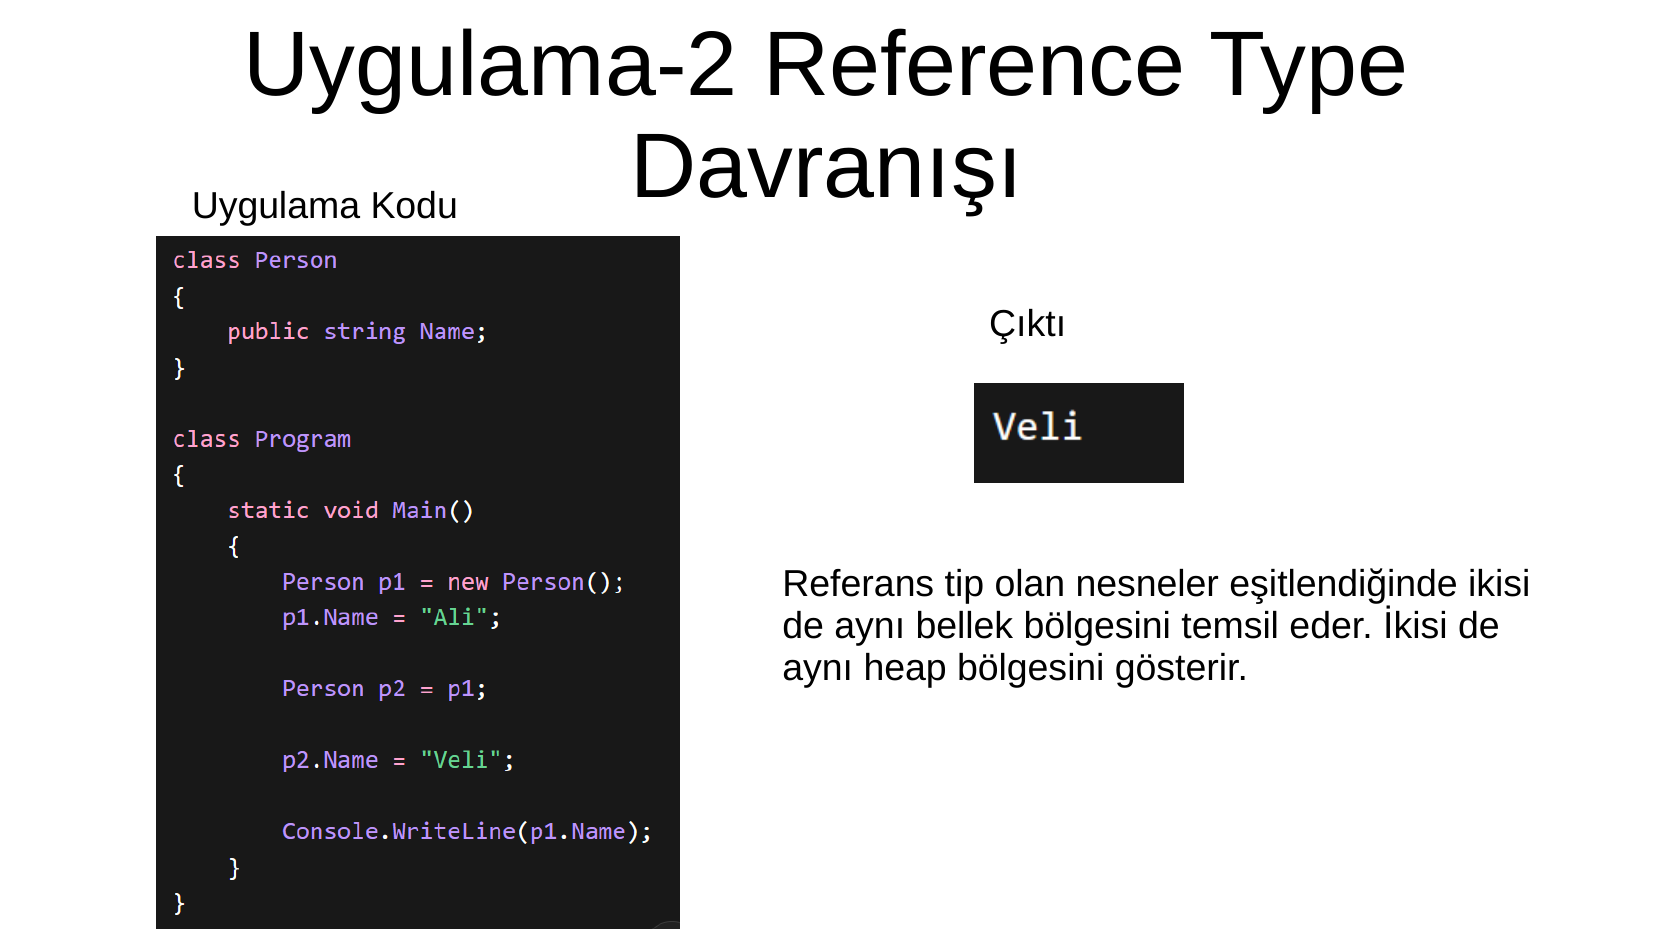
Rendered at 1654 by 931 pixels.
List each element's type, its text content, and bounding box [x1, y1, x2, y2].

text_box Çıktı [974, 295, 1241, 384]
title Uygulama-2 Reference Type Davranışı [82, 12, 1571, 218]
picture [156, 236, 680, 929]
text_box Referans tip olan nesneler eşitlendiğinde ikisi de aynı bellek bölgesini temsil eder. İkisi de aynı heap bölgesini gösterir. [767, 555, 1595, 864]
text_box Uygulama Kodu [177, 177, 474, 234]
picture [974, 384, 1184, 483]
